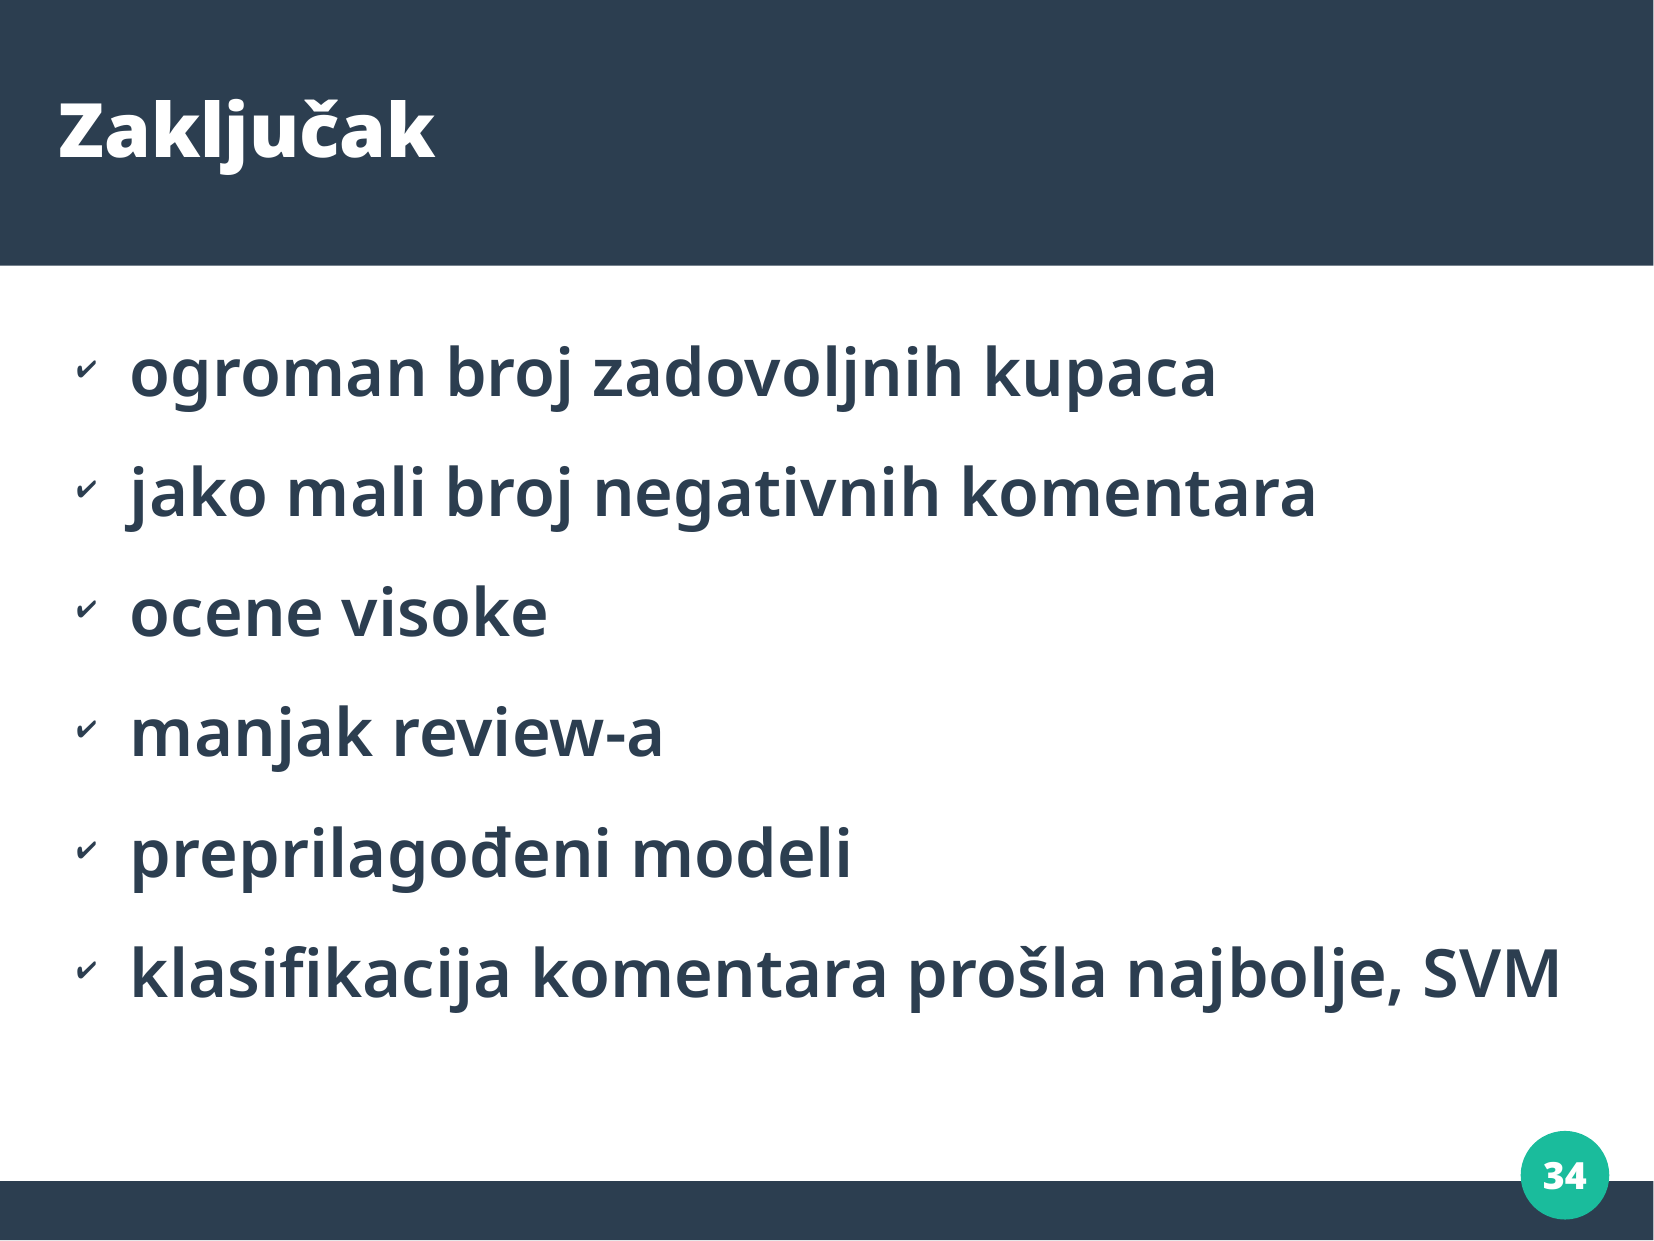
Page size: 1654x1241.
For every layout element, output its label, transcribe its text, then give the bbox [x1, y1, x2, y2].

title Zaključak [59, 49, 1595, 207]
list ogroman broj zadovoljnih kupaca jako mali broj negativnih komentara ocene visoke manjak review-a preprilagođeni modeli klasifikacija komentara prošla najbolje, SVM [59, 324, 1595, 1152]
